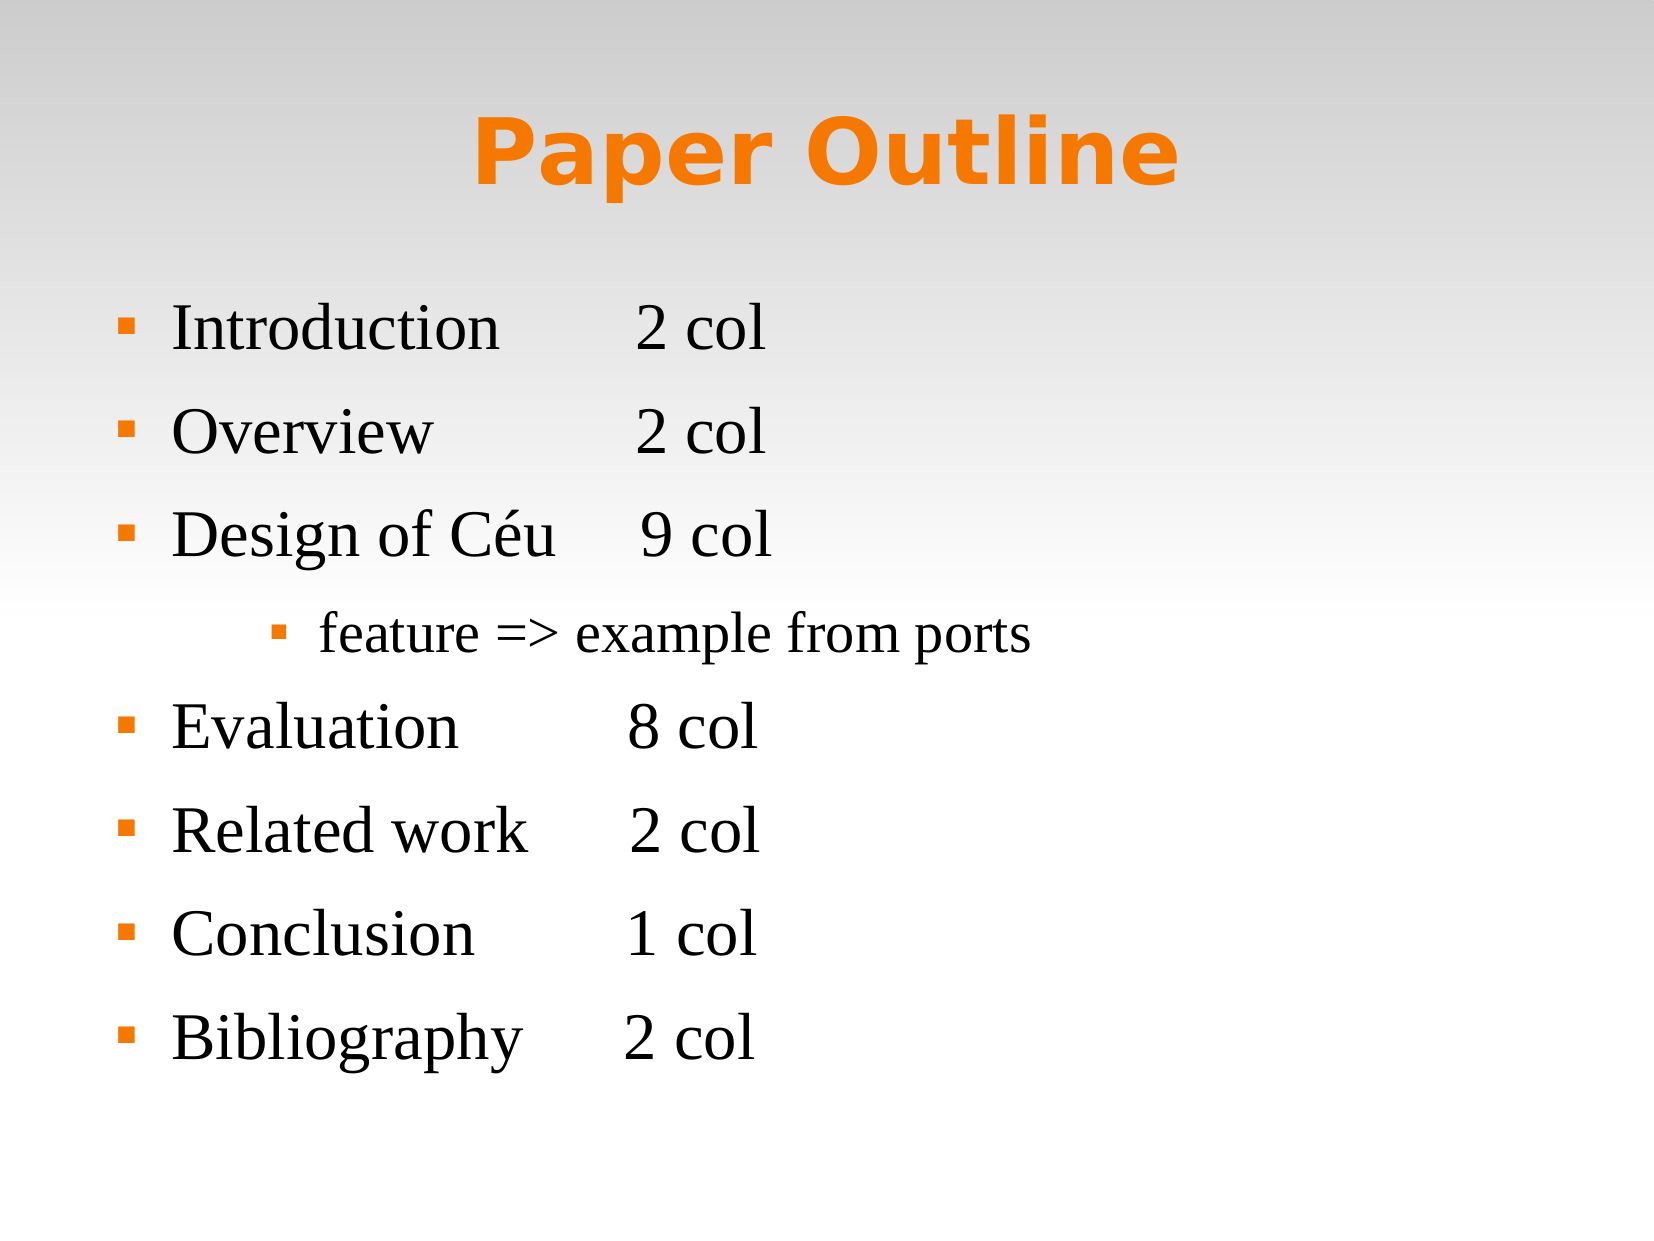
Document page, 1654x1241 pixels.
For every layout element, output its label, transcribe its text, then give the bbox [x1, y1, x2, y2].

list Introduction 2 col Overview 2 col Design of Céu 9 col feature => example from ports Evaluation 8 col Related work 2 col Conclusion 1 col Bibliography 2 col [82, 290, 1571, 1128]
title Paper Outline [82, 49, 1571, 257]
